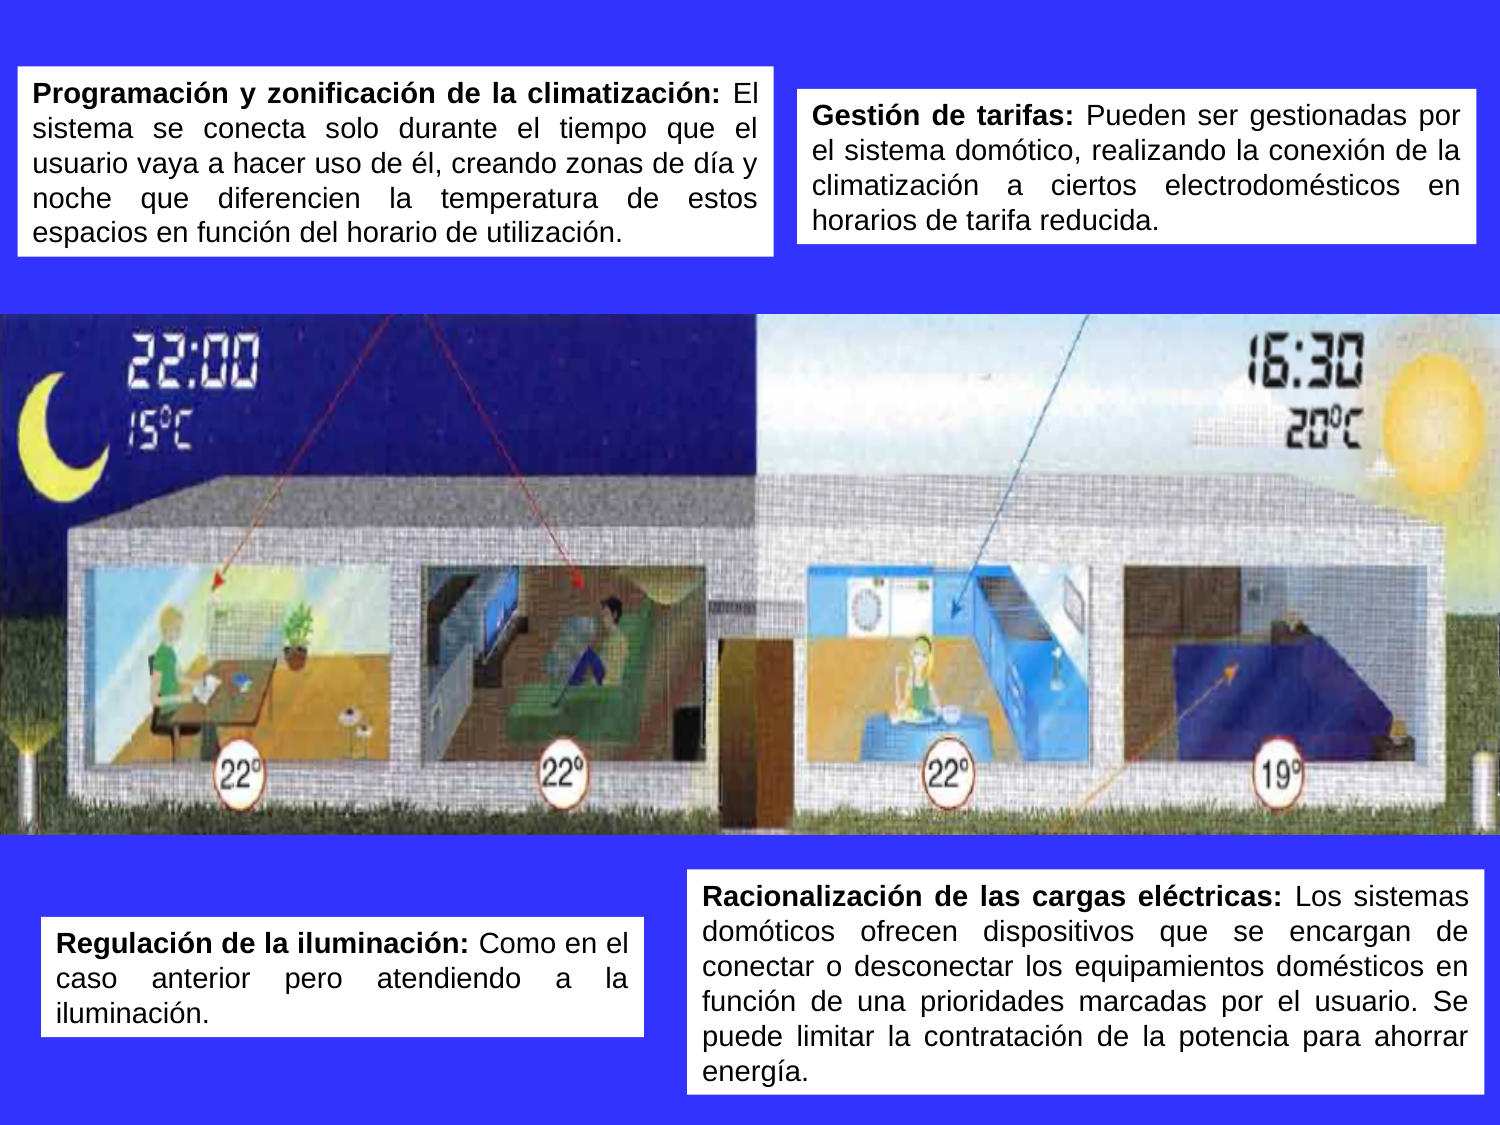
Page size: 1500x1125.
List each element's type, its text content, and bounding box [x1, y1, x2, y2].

picture [0, 314, 1500, 835]
text_box Regulación de la iluminación: Como en el caso anterior pero atendiendo a la iluminación. [41, 916, 644, 1038]
text_box Racionalización de las cargas eléctricas: Los sistemas domóticos ofrecen dispositivos que se encargan de conectar o desconectar los equipamientos domésticos en función de una prioridades marcadas por el usuario. Se puede limitar la contratación de la potencia para ahorrar energía. [687, 869, 1485, 1095]
text_box Gestión de tarifas: Pueden ser gestionadas por el sistema domótico, realizando la conexión de la climatización a ciertos electrodomésticos en horarios de tarifa reducida. [797, 88, 1477, 245]
text_box Programación y zonificación de la climatización: El sistema se conecta solo durante el tiempo que el usuario vaya a hacer uso de él, creando zonas de día y noche que diferencien la temperatura de estos espacios en función del horario de utilización. [17, 66, 774, 257]
